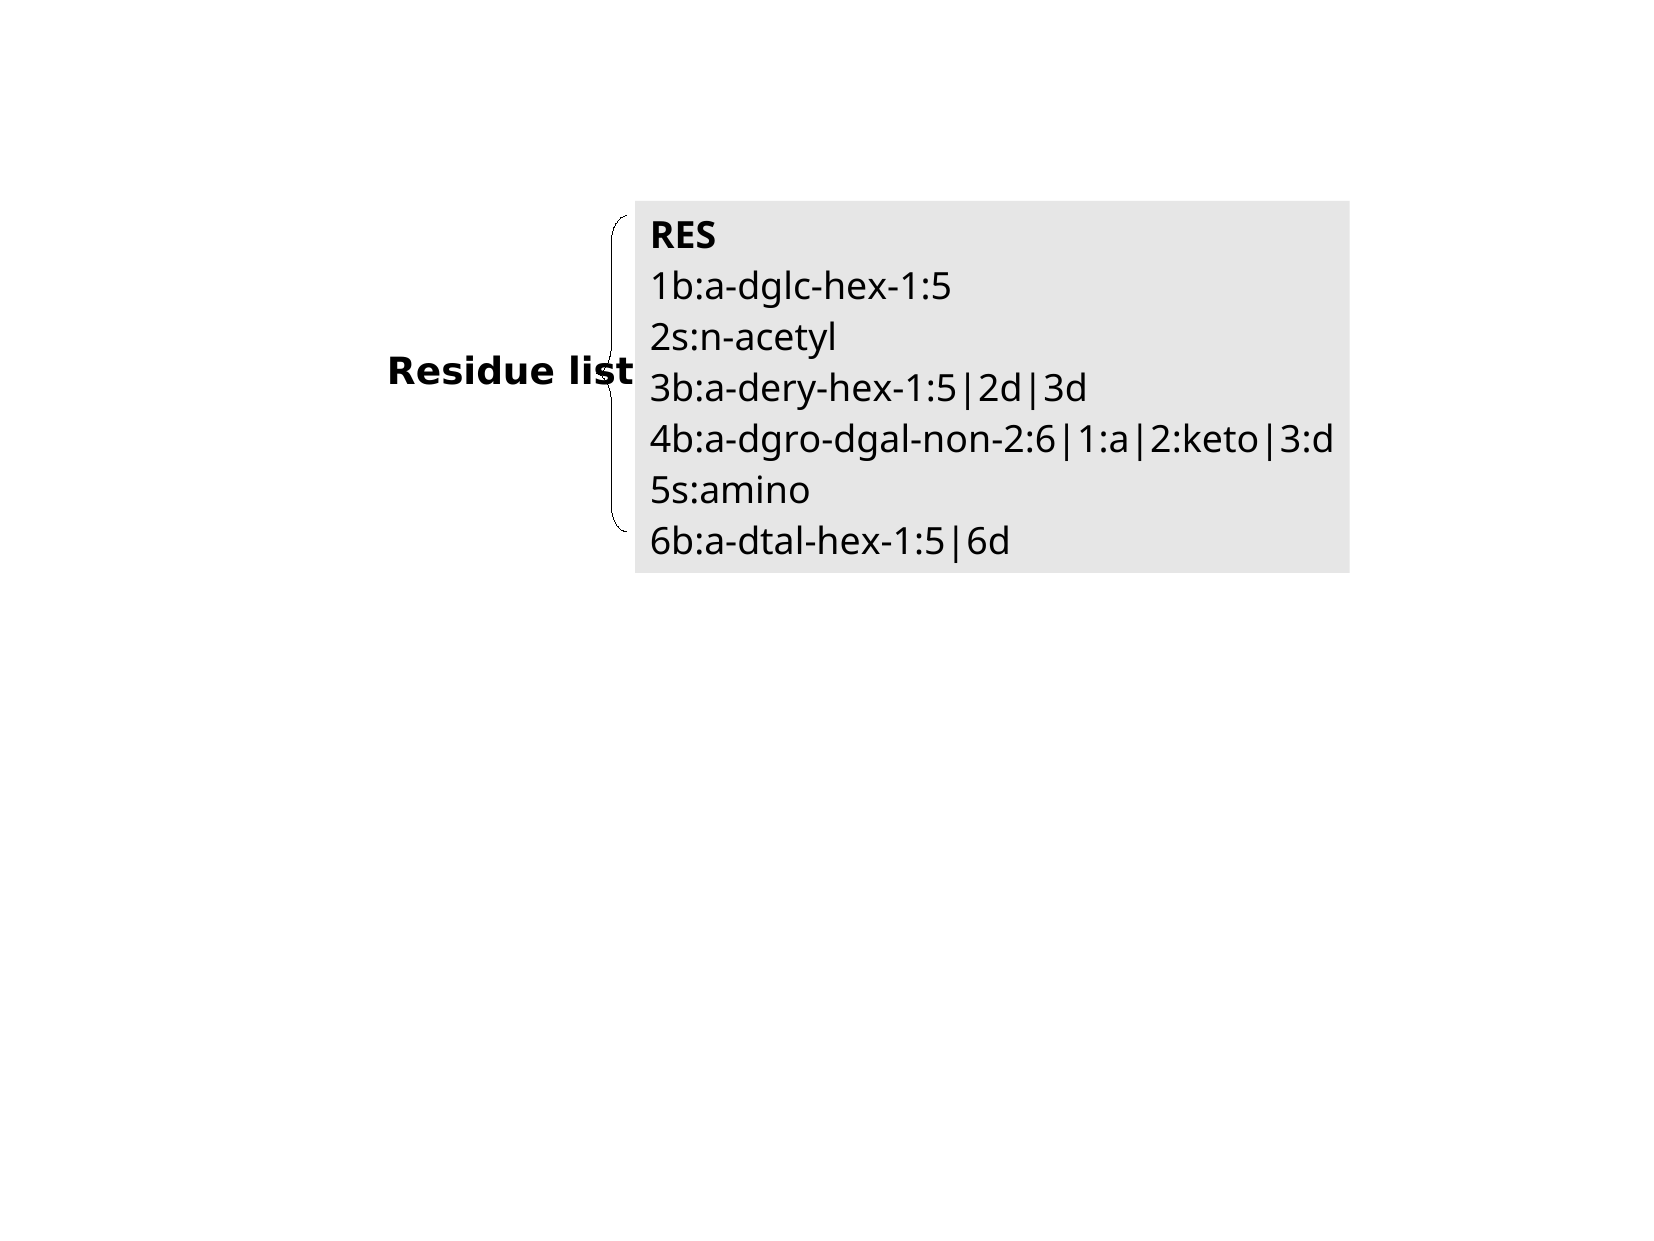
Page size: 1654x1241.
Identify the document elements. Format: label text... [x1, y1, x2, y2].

text_box Residue list [372, 342, 587, 399]
text_box RES 1b:a-dglc-hex-1:5 2s:n-acetyl 3b:a-dery-hex-1:5|2d|3d 4b:a-dgro-dgal-non-2:6|1:a|2:keto|3:d 5s:amino 6b:a-dtal-hex-1:5|6d [635, 200, 1312, 533]
